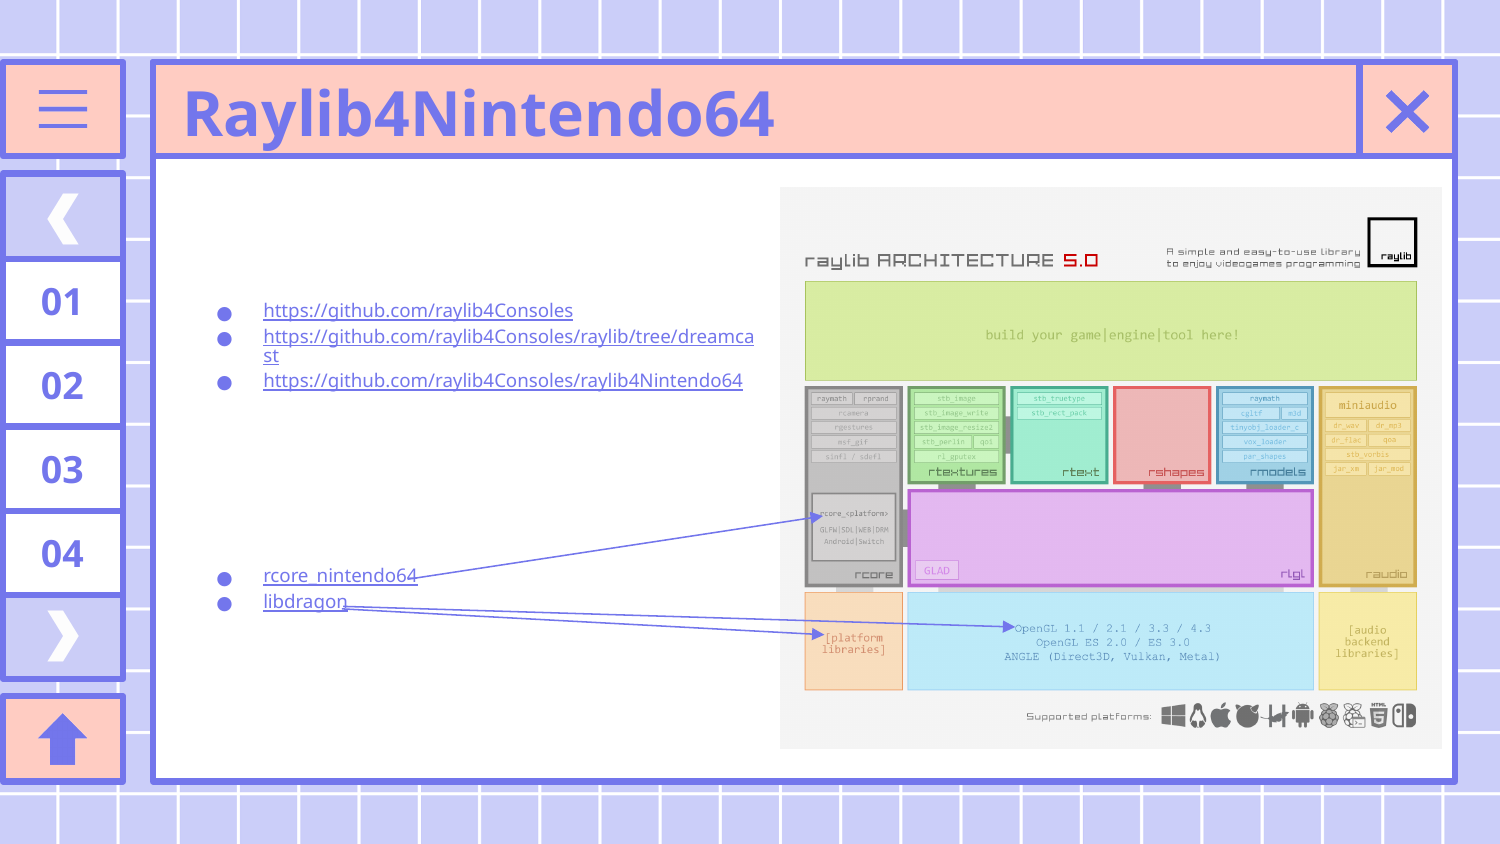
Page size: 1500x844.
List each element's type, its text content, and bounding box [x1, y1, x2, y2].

subtitle rcore_nintendo64 libdragon [188, 344, 760, 835]
picture [38, 610, 88, 662]
picture [38, 90, 88, 128]
text_box 02 [20, 365, 104, 403]
picture [0, 0, 1500, 844]
text_box 04 [20, 533, 104, 572]
text_box 01 [20, 281, 104, 319]
subtitle rcore_nintendo64 libdragon [378, 609, 760, 630]
text_box 03 [20, 449, 104, 487]
picture [38, 193, 88, 245]
picture [37, 713, 87, 765]
subtitle https://github.com/raylib4Consoles https://github.com/raylib4Consoles/raylib/tree/dreamcast https://github.com/raylib4Consoles/raylib4Nintendo64 [188, 92, 760, 344]
title Raylib4Nintendo64 [182, 64, 1318, 159]
